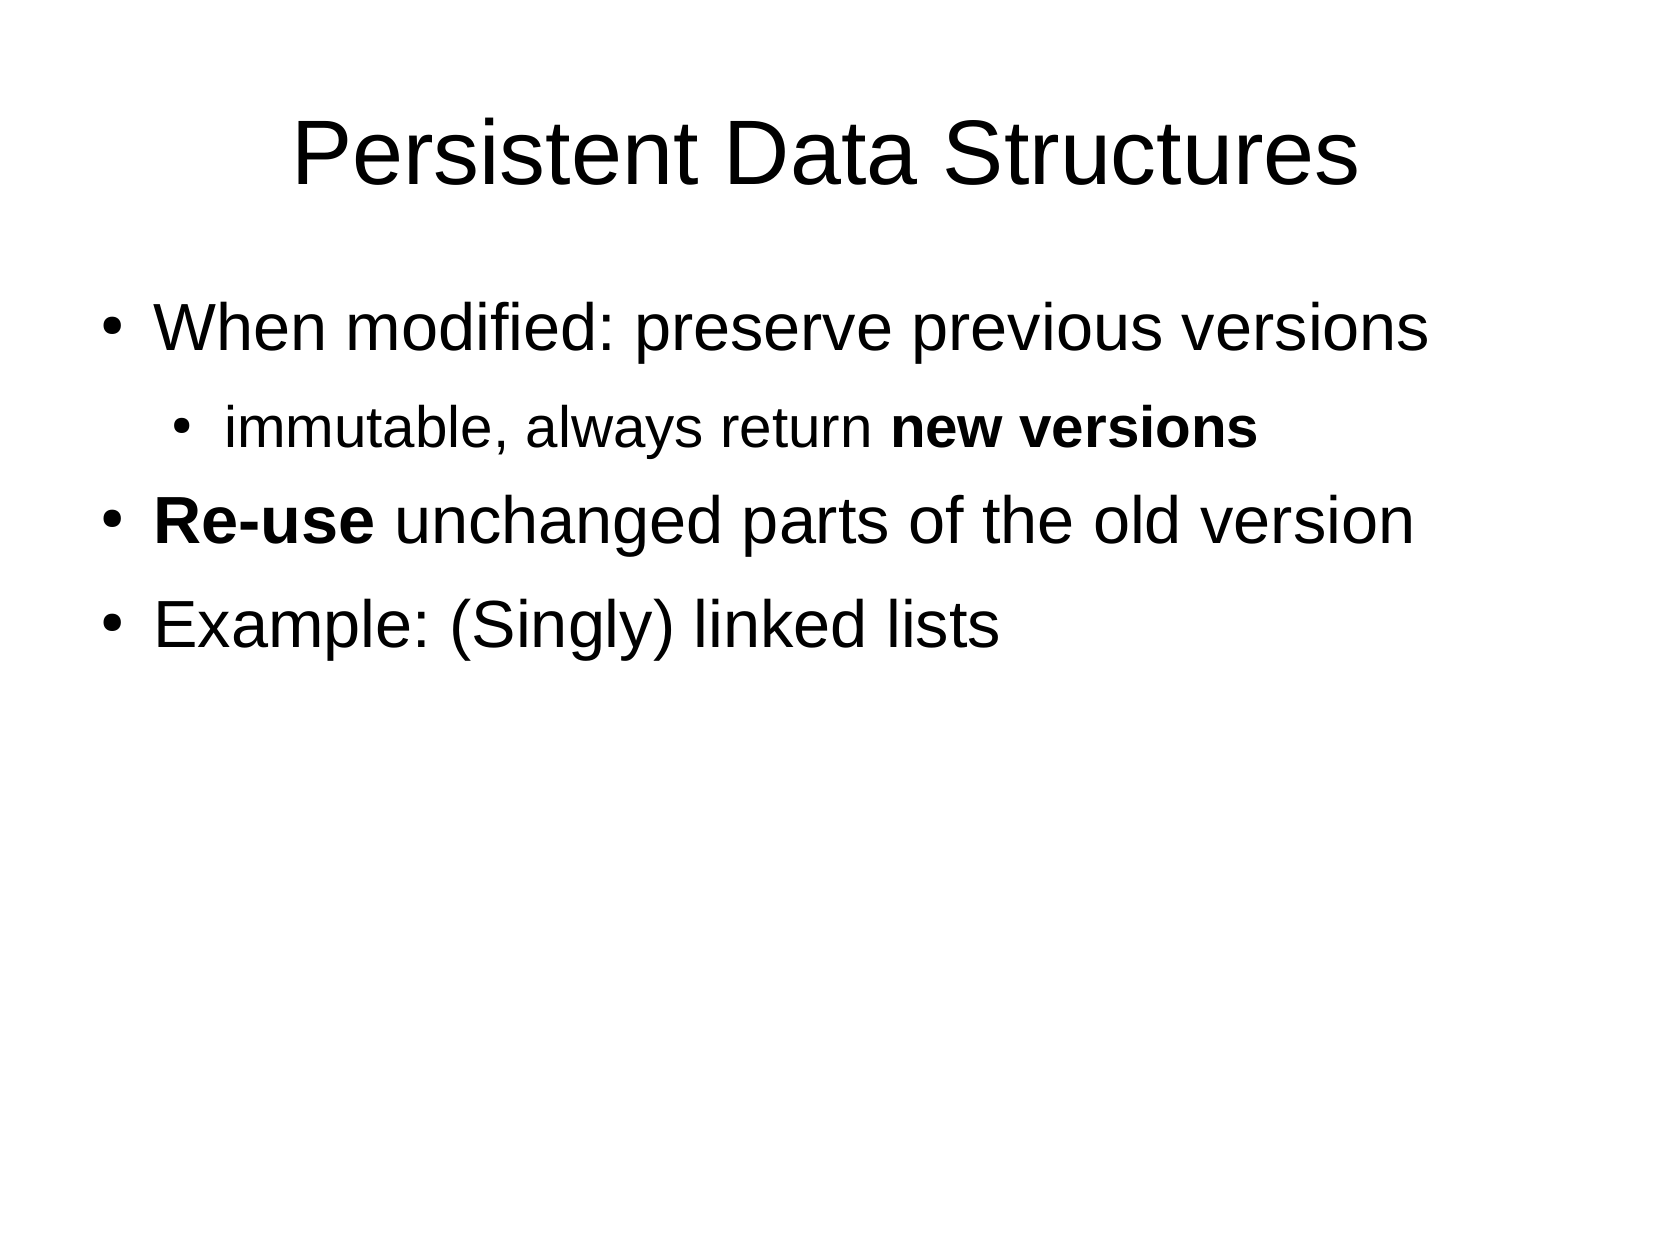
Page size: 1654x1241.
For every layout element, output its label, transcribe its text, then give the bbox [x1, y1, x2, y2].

list When modified: preserve previous versions immutable, always return new versions Re-use unchanged parts of the old version Example: (Singly) linked lists [82, 290, 1571, 1010]
title Persistent Data Structures [82, 49, 1571, 257]
